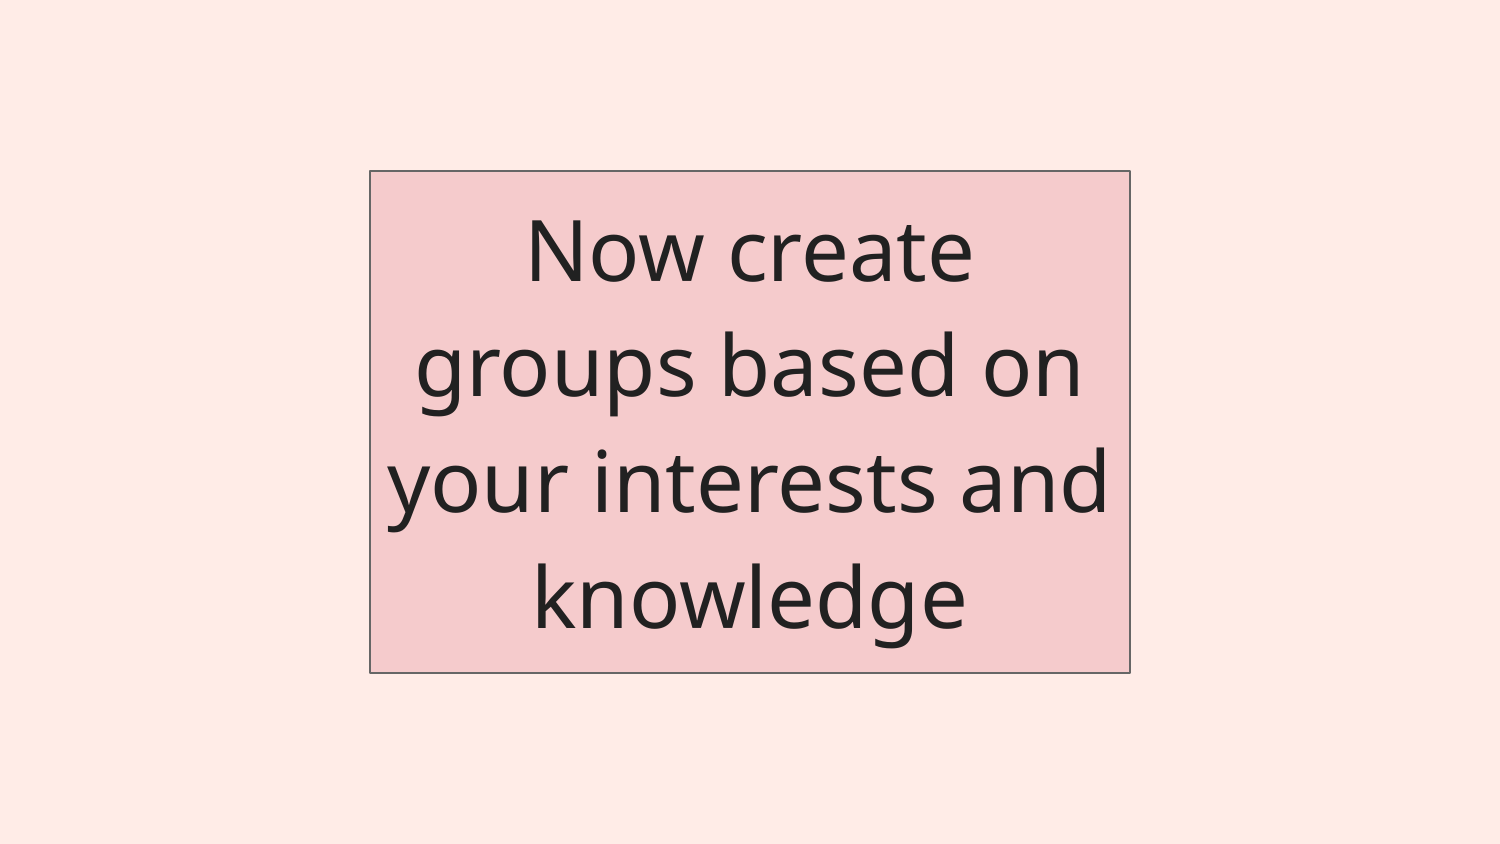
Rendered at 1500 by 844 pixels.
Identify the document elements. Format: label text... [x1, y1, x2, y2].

title Now create groups based on your interests and knowledge [369, 170, 1131, 673]
